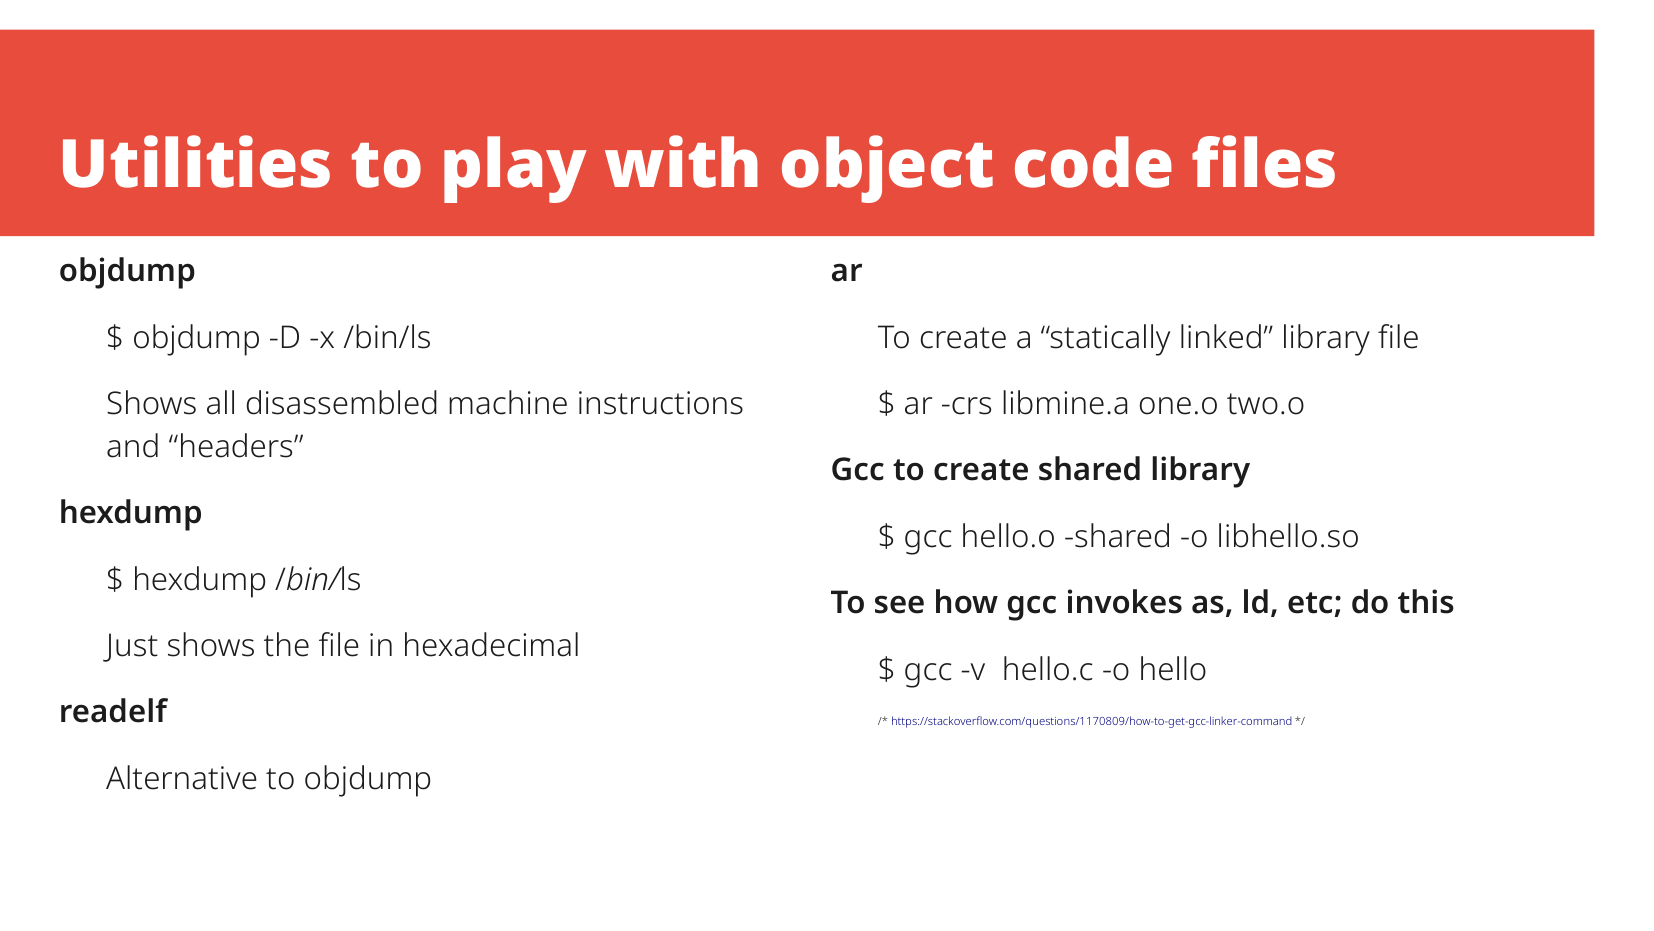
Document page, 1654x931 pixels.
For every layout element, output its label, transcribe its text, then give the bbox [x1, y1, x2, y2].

title Utilities to play with object code files [59, 59, 1595, 207]
list ar To create a “statically linked” library file $ ar -crs libmine.a one.o two.o Gcc to create shared library $ gcc hello.o -shared -o libhello.so To see how gcc invokes as, ld, etc; do this $ gcc -v hello.c -o hello /* https://stackoverflow.com/questions/1170809/how-to-get-gcc-linker-command */ [830, 248, 1566, 931]
list objdump $ objdump -D -x /bin/ls Shows all disassembled machine instructions and “headers” hexdump $ hexdump /bin/ls Just shows the file in hexadecimal readelf Alternative to objdump [59, 248, 794, 931]
